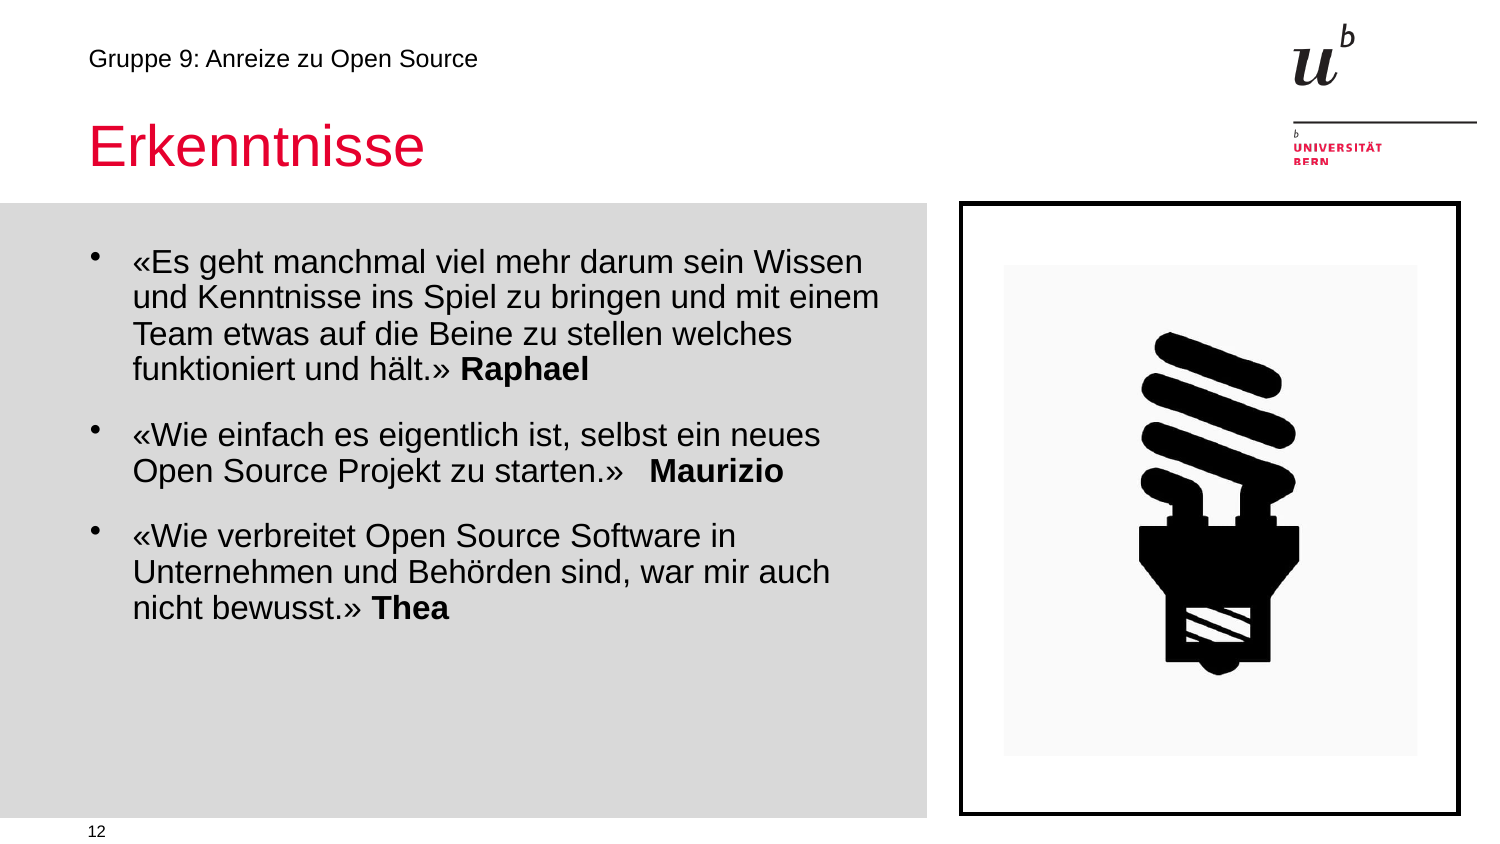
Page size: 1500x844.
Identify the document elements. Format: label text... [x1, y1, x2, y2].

text_box [961, 203, 1459, 814]
text_box «Es geht manchmal viel mehr darum sein Wissen und Kenntnisse ins Spiel zu bringen und mit einem Team etwas auf die Beine zu stellen welches funktioniert und hält.» Raphael «Wie einfach es eigentlich ist, selbst ein neues Open Source Projekt zu starten.» Maurizio «Wie verbreitet Open Source Software in Unternehmen und Behörden sind, war mir auch nicht bewusst.» Thea [88, 244, 904, 781]
text_box Erkenntnisse [88, 111, 1241, 179]
picture [1003, 265, 1418, 756]
